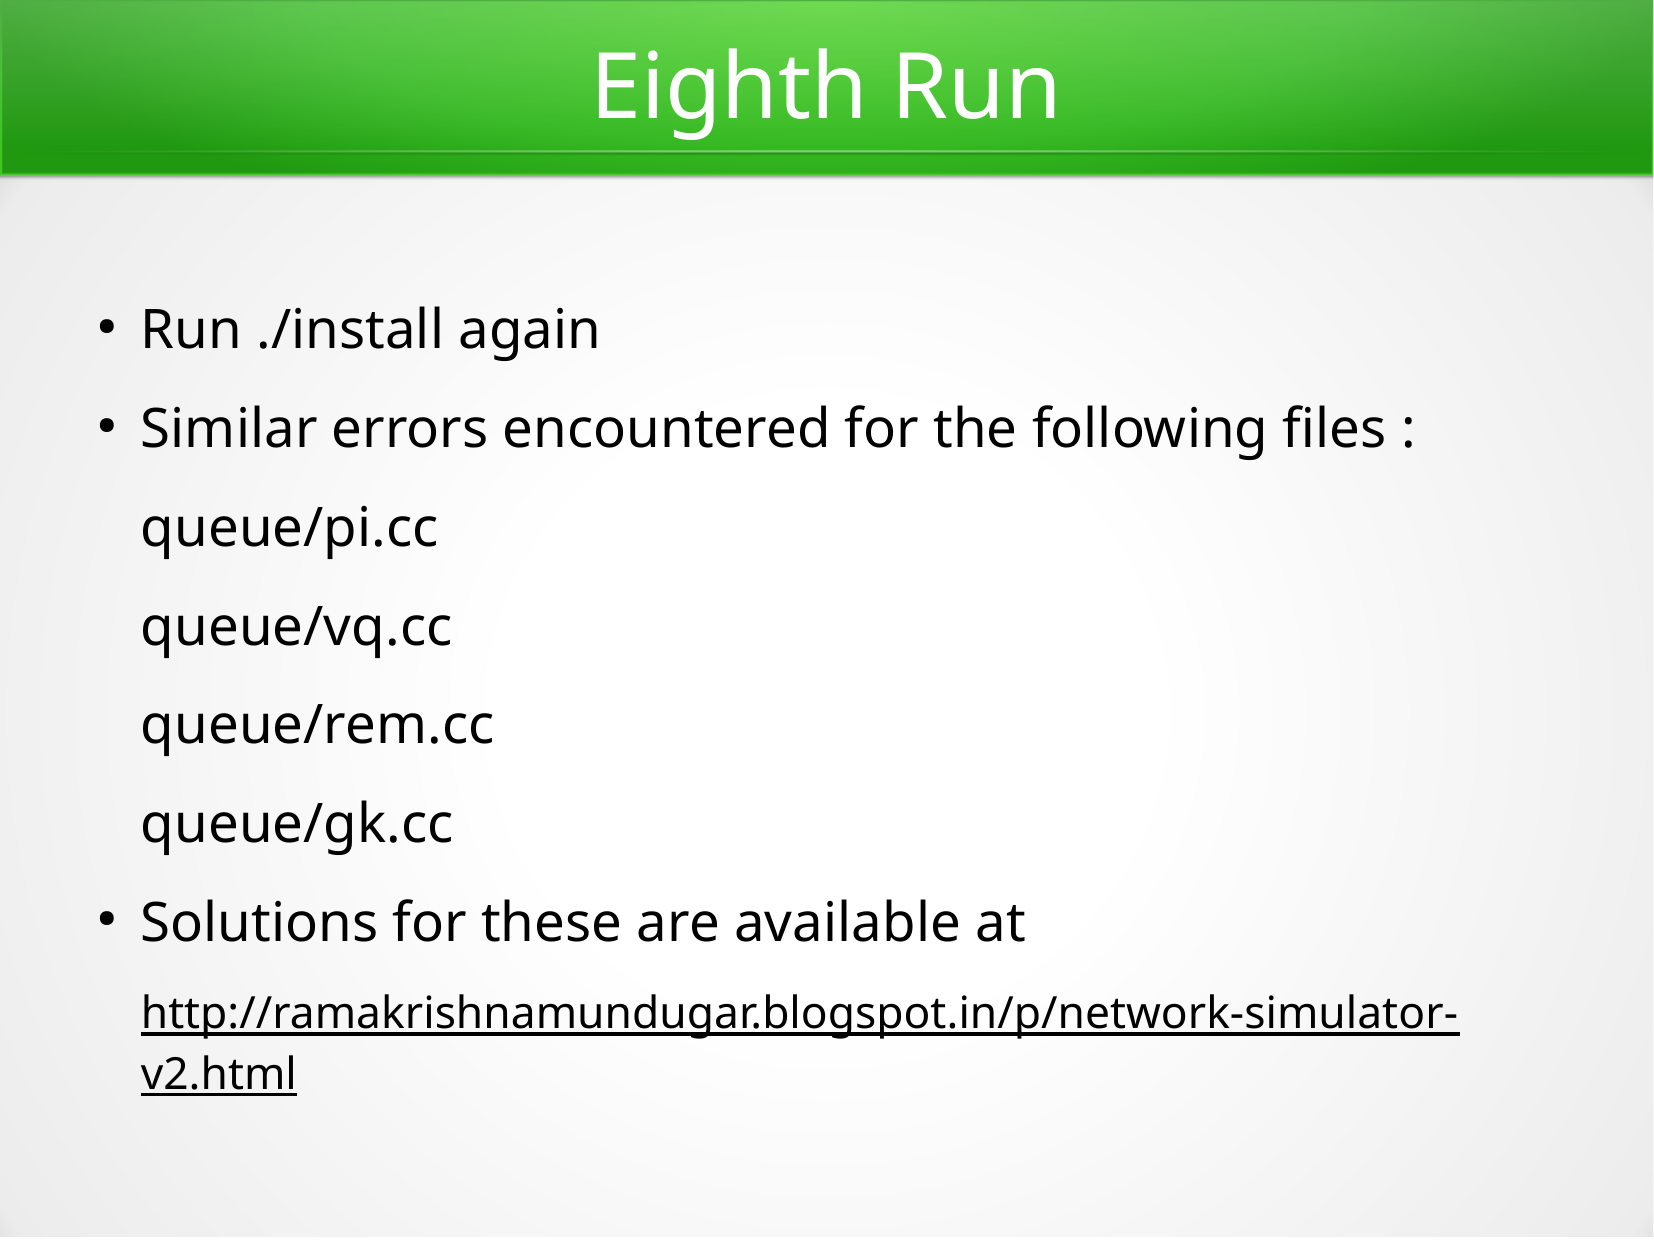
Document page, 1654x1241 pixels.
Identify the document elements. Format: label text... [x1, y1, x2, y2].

title Eighth Run [82, 11, 1571, 154]
picture [0, 0, 1654, 1237]
list Run ./install again Similar errors encountered for the following files : queue/pi.cc queue/vq.cc queue/rem.cc queue/gk.cc Solutions for these are available at http://ramakrishnamundugar.blogspot.in/p/network-simulator-v2.html [82, 290, 1571, 1109]
